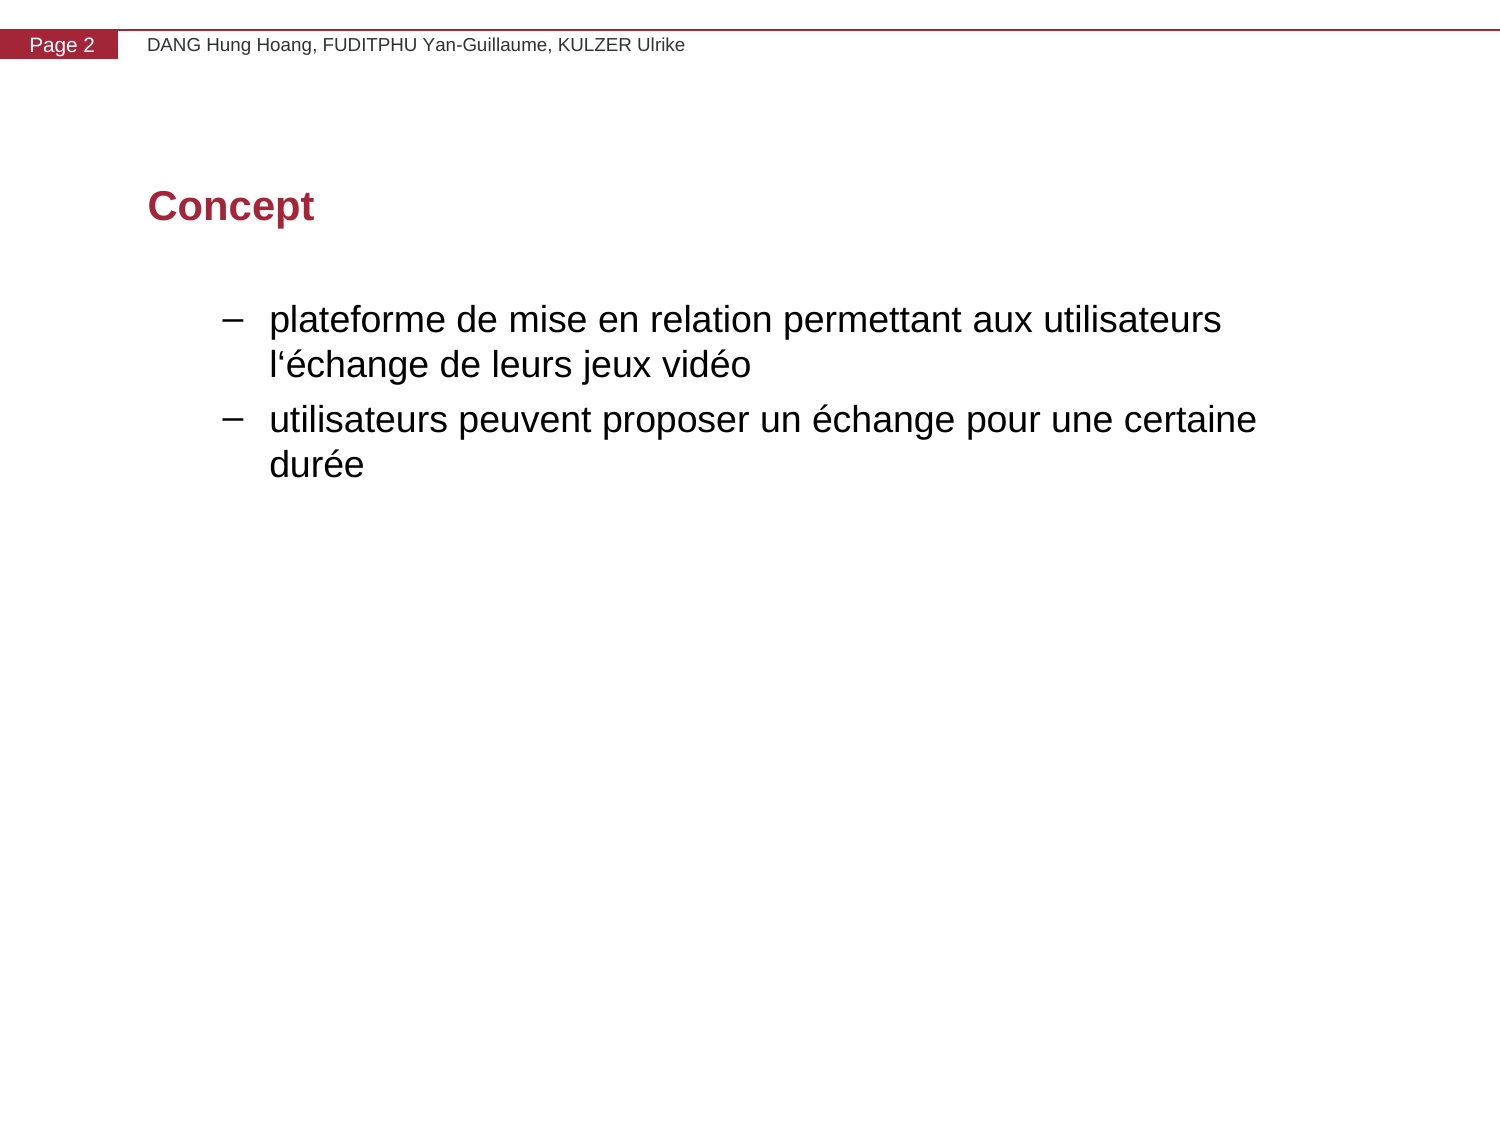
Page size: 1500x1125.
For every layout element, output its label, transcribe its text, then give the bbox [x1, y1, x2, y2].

list plateforme de mise en relation permettant aux utilisateurs l‘échange de leurs jeux vidéo utilisateurs peuvent proposer un échange pour une certaine durée [132, 287, 1371, 888]
title Concept [132, 149, 1413, 258]
